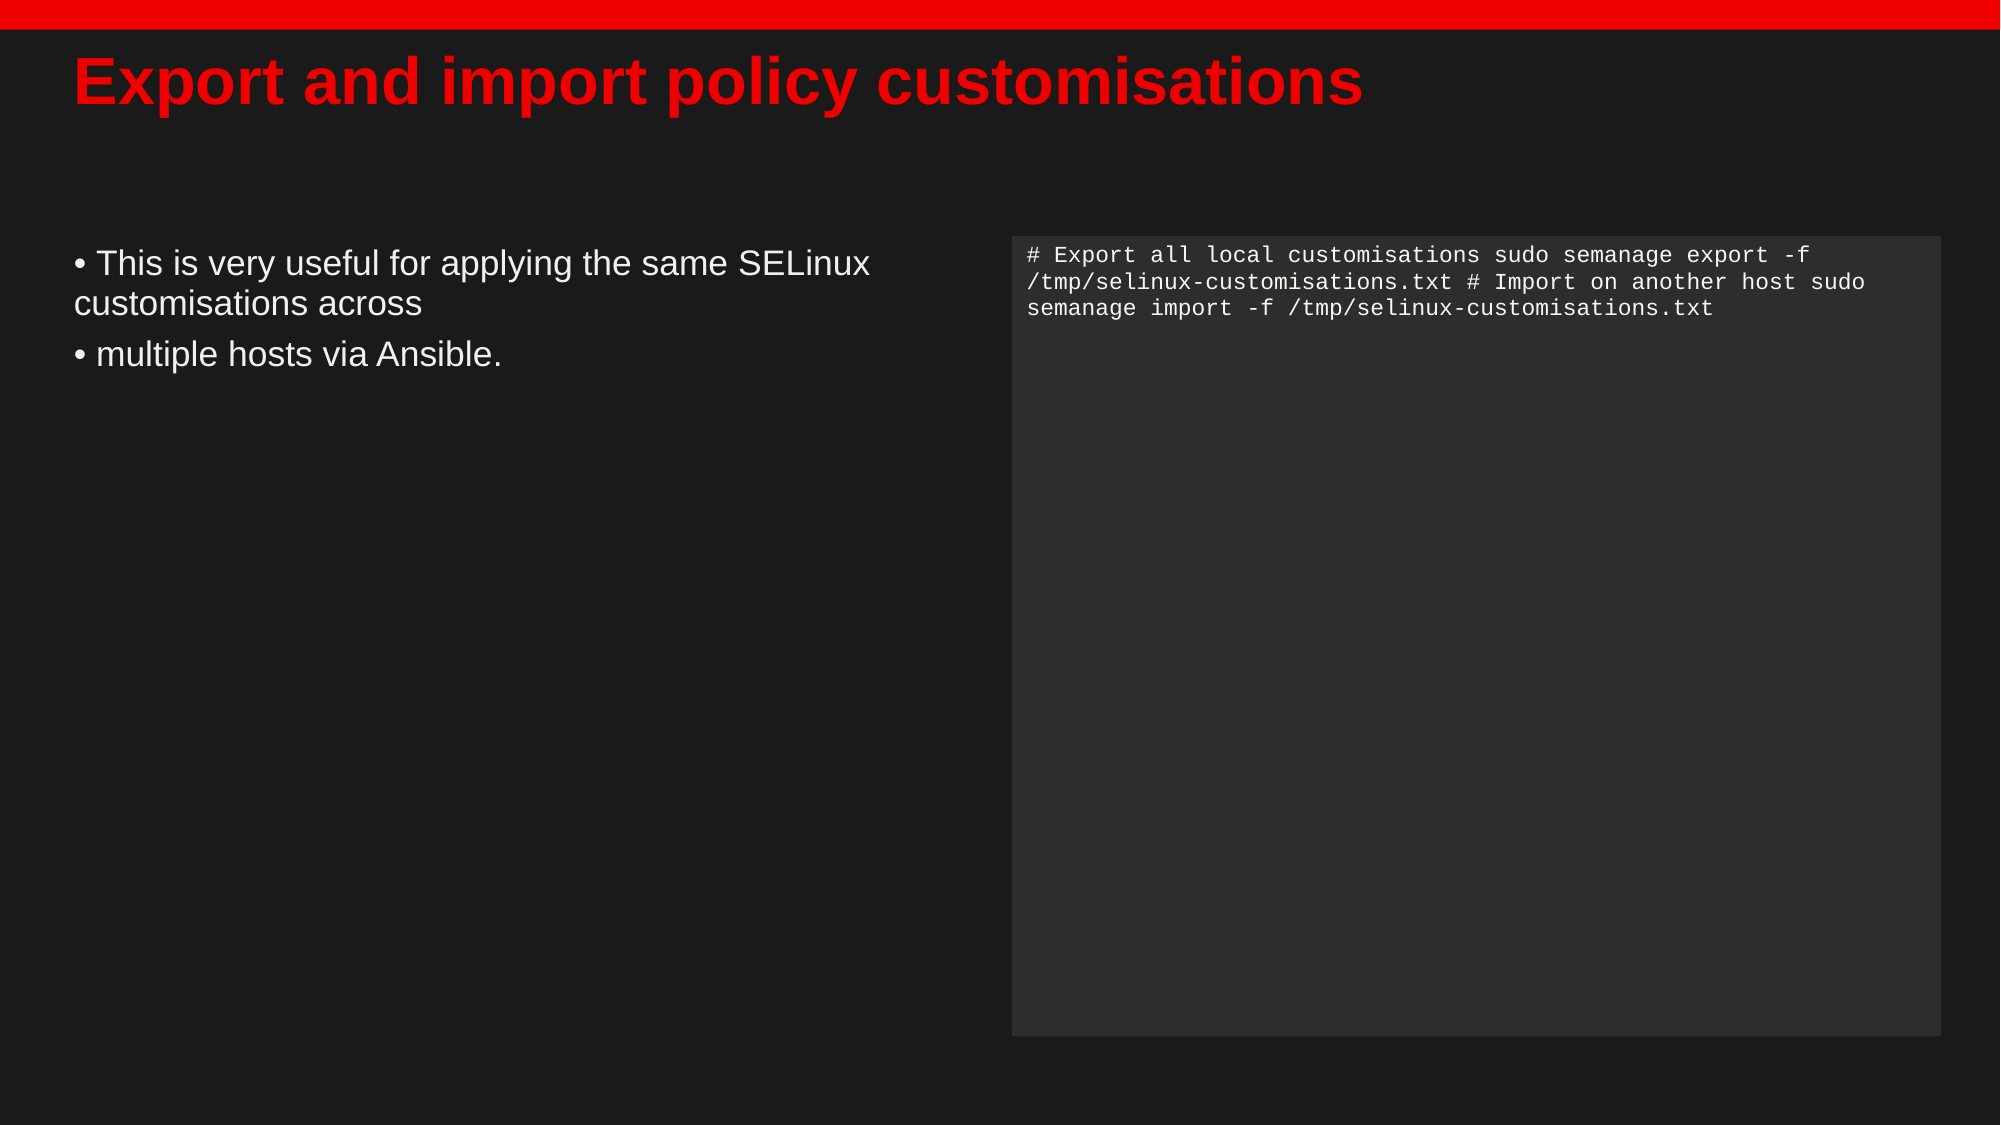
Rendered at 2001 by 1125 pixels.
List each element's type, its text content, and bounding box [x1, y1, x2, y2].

text_box # Export all local customisations sudo semanage export -f /tmp/selinux-customisations.txt # Import on another host sudo semanage import -f /tmp/selinux-customisations.txt [1011, 236, 1942, 1037]
text_box [0, 0, 2001, 30]
text_box • This is very useful for applying the same SELinux customisations across • multiple hosts via Ansible. [59, 236, 989, 1037]
text_box Export and import policy customisations [59, 36, 1942, 208]
